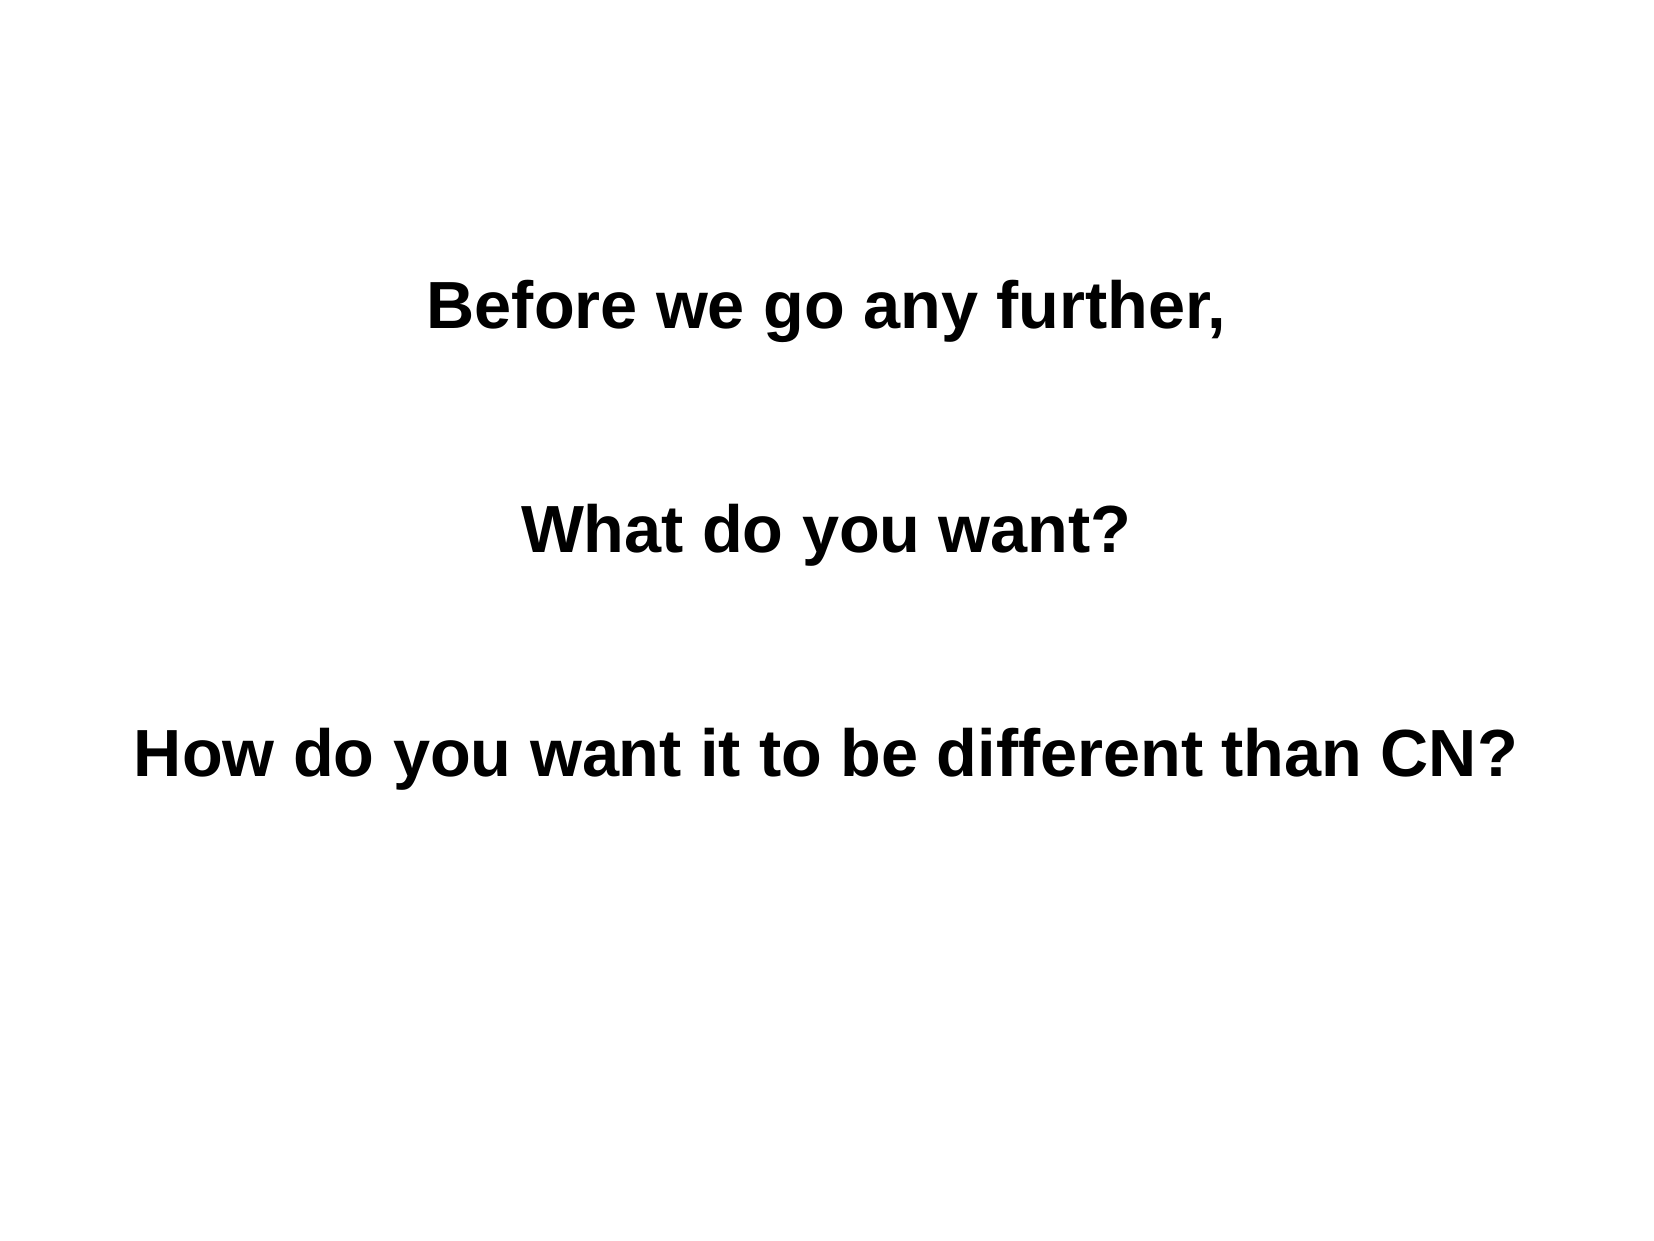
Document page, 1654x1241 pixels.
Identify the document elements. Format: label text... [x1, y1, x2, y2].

subtitle Before we go any further, What do you want? How do you want it to be different than CN? [82, 49, 1571, 1010]
